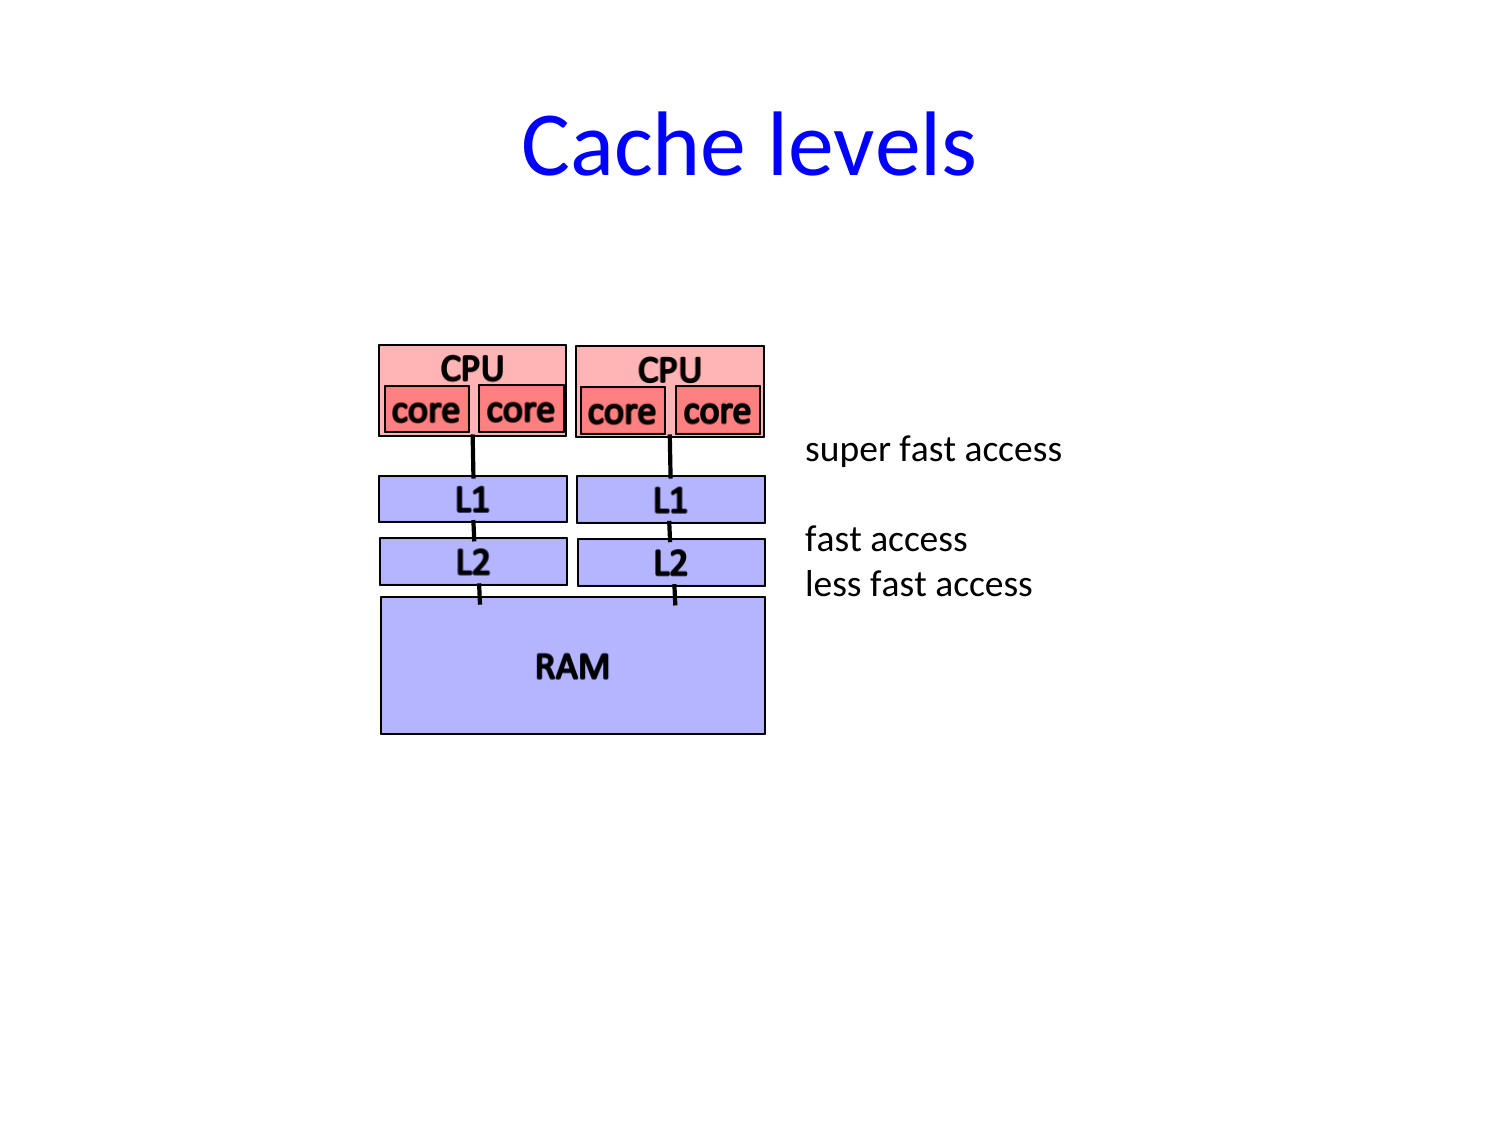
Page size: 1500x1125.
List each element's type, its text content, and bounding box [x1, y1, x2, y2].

text_box super fast access fast access less fast access [790, 416, 1078, 613]
title Cache levels [75, 45, 1426, 233]
picture [575, 345, 765, 439]
picture [576, 475, 766, 524]
picture [378, 475, 568, 523]
picture [380, 596, 766, 735]
picture [378, 344, 567, 438]
picture [379, 537, 568, 586]
picture [577, 538, 766, 588]
